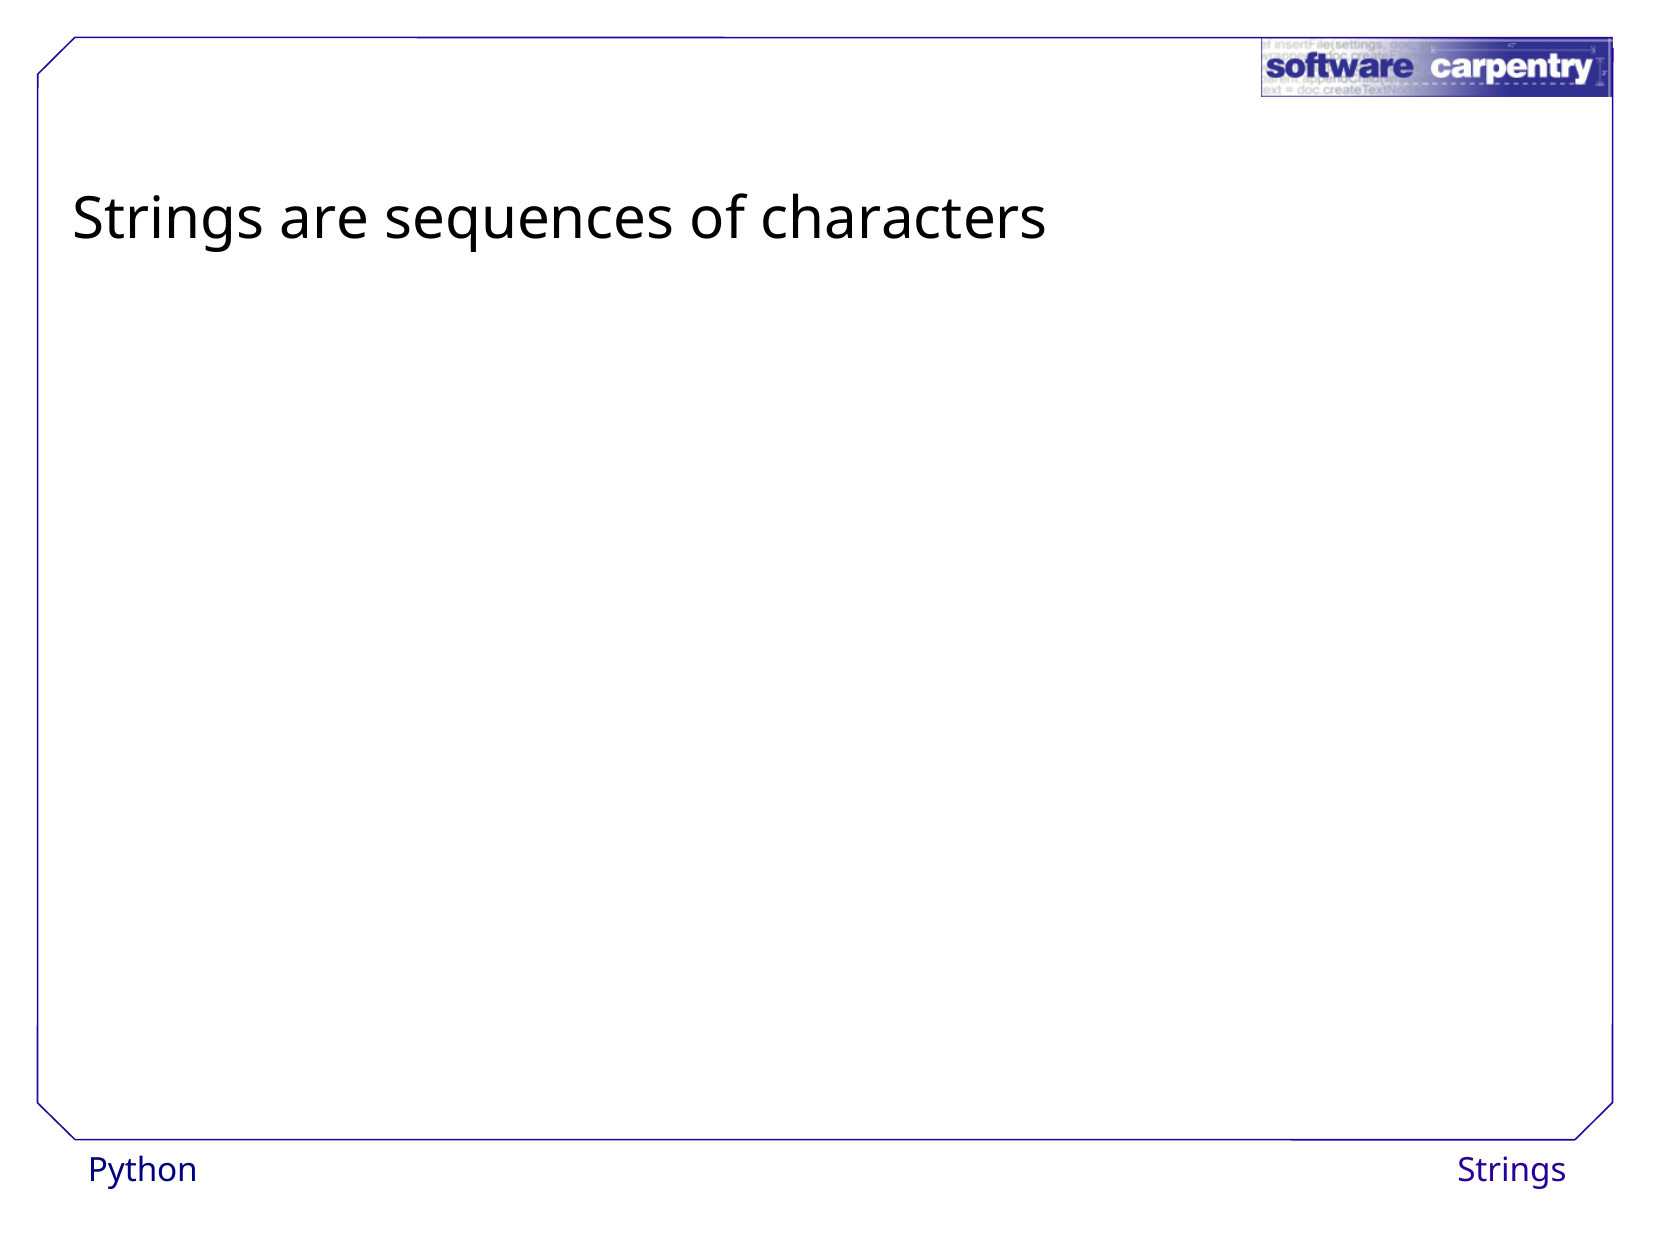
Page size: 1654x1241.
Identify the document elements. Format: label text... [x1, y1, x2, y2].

picture [1261, 39, 1613, 97]
text_box Strings are sequences of characters [58, 138, 1213, 259]
